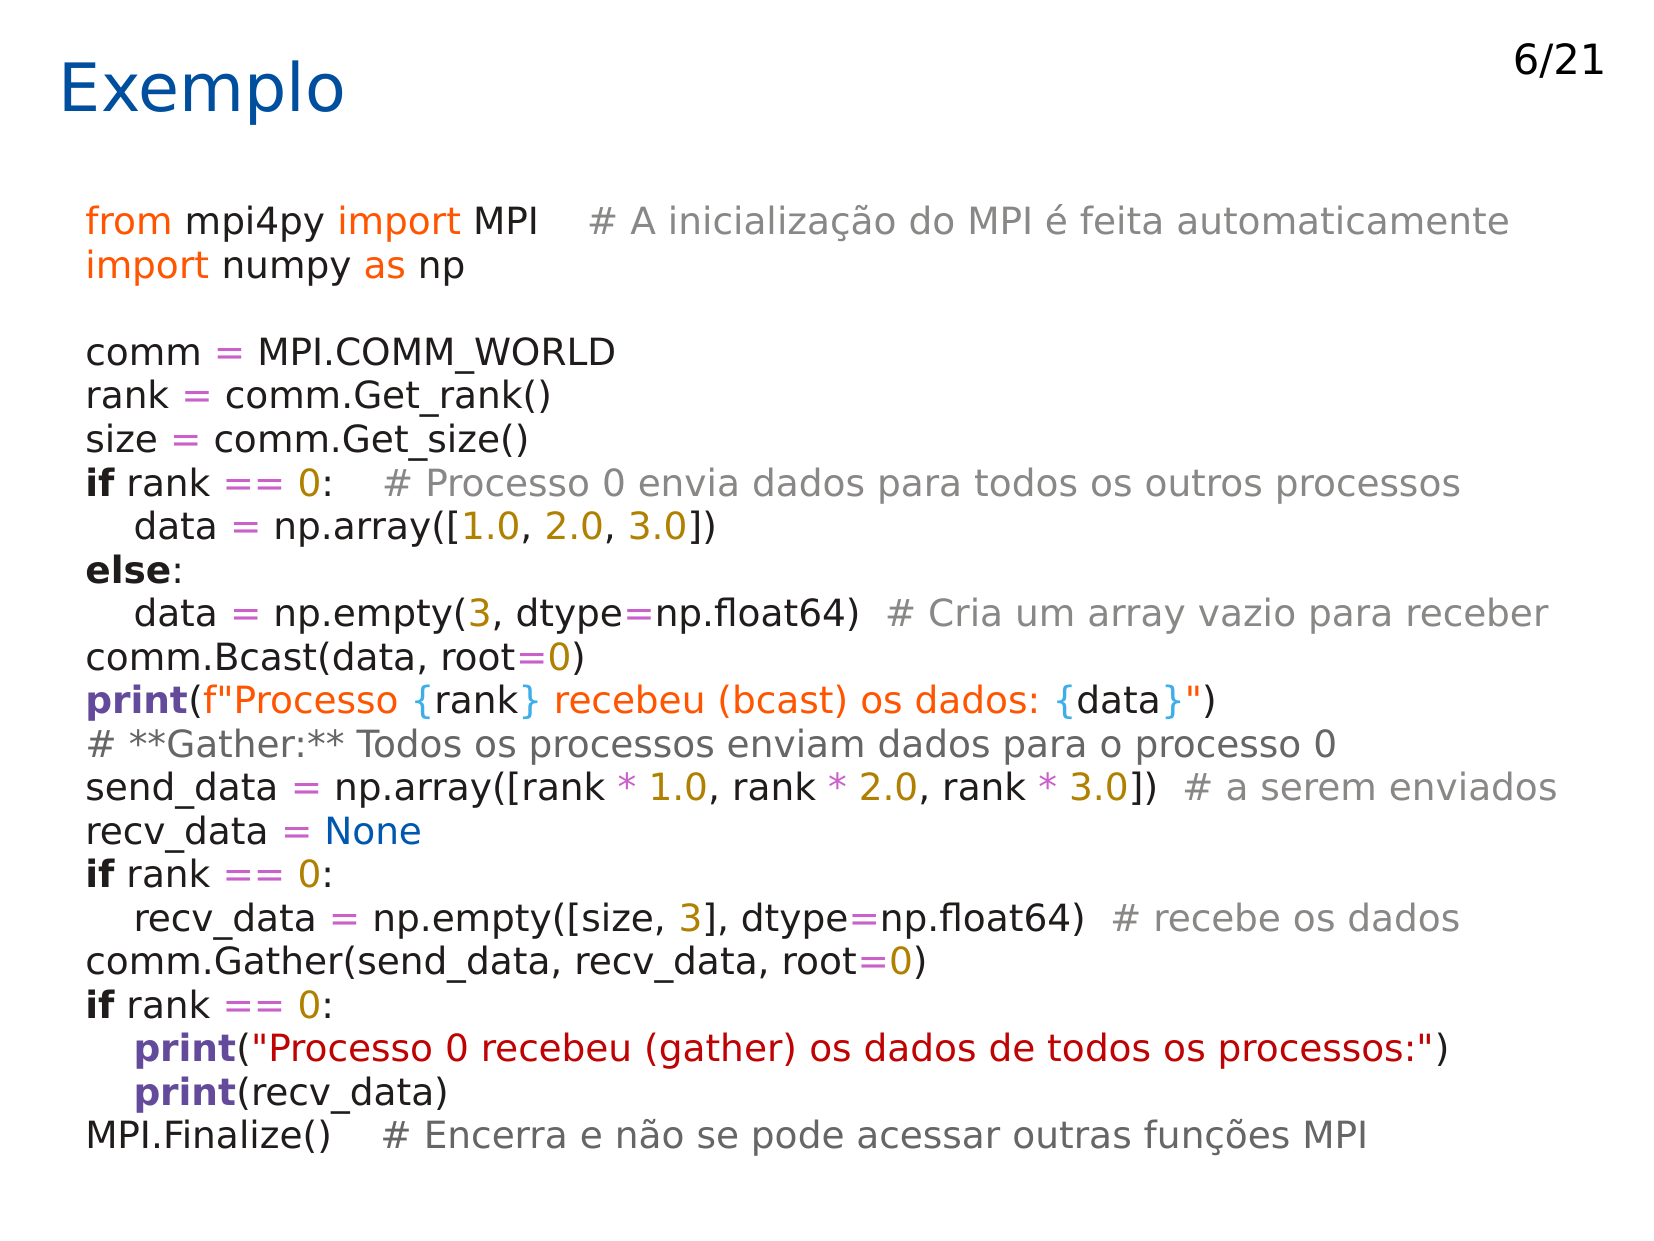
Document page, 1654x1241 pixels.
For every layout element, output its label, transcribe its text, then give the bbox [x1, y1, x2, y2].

text_box from mpi4py import MPI # A inicialização do MPI é feita automaticamente import numpy as np comm = MPI.COMM_WORLD rank = comm.Get_rank() size = comm.Get_size() if rank == 0: # Processo 0 envia dados para todos os outros processos data = np.array([1.0, 2.0, 3.0]) else: data = np.empty(3, dtype=np.float64) # Cria um array vazio para receber comm.Bcast(data, root=0) print(f"Processo {rank} recebeu (bcast) os dados: {data}") # **Gather:** Todos os processos enviam dados para o processo 0 send_data = np.array([rank * 1.0, rank * 2.0, rank * 3.0]) # a serem enviados recv_data = None if rank == 0: recv_data = np.empty([size, 3], dtype=np.float64) # recebe os dados comm.Gather(send_data, recv_data, root=0) if rank == 0: print("Processo 0 recebeu (gather) os dados de todos os processos:") print(recv_data) MPI.Finalize() # Encerra e não se pode acessar outras funções MPI [70, 192, 1595, 1209]
title Exemplo [59, 29, 1506, 148]
